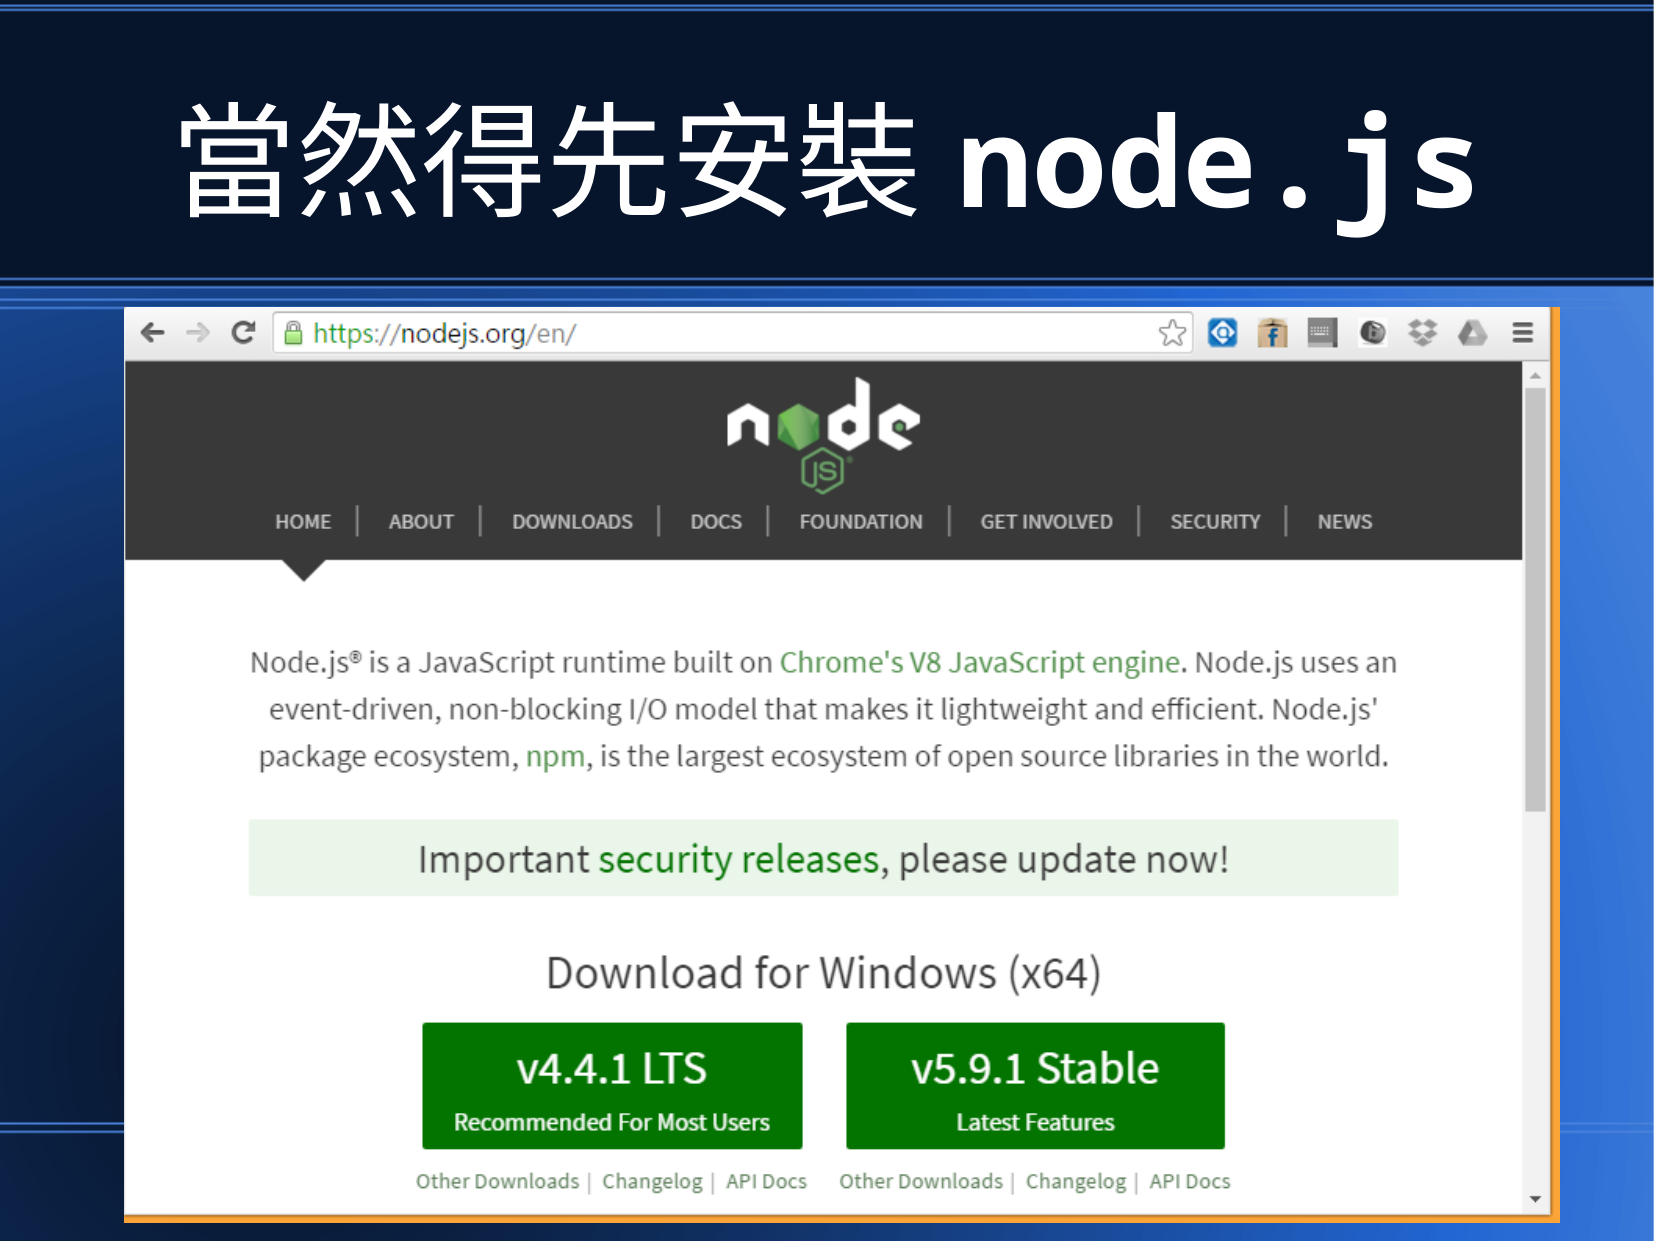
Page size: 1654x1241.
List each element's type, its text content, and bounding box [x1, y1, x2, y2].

picture [0, 0, 1654, 1241]
title 當然得先安裝node.js [82, 49, 1571, 257]
